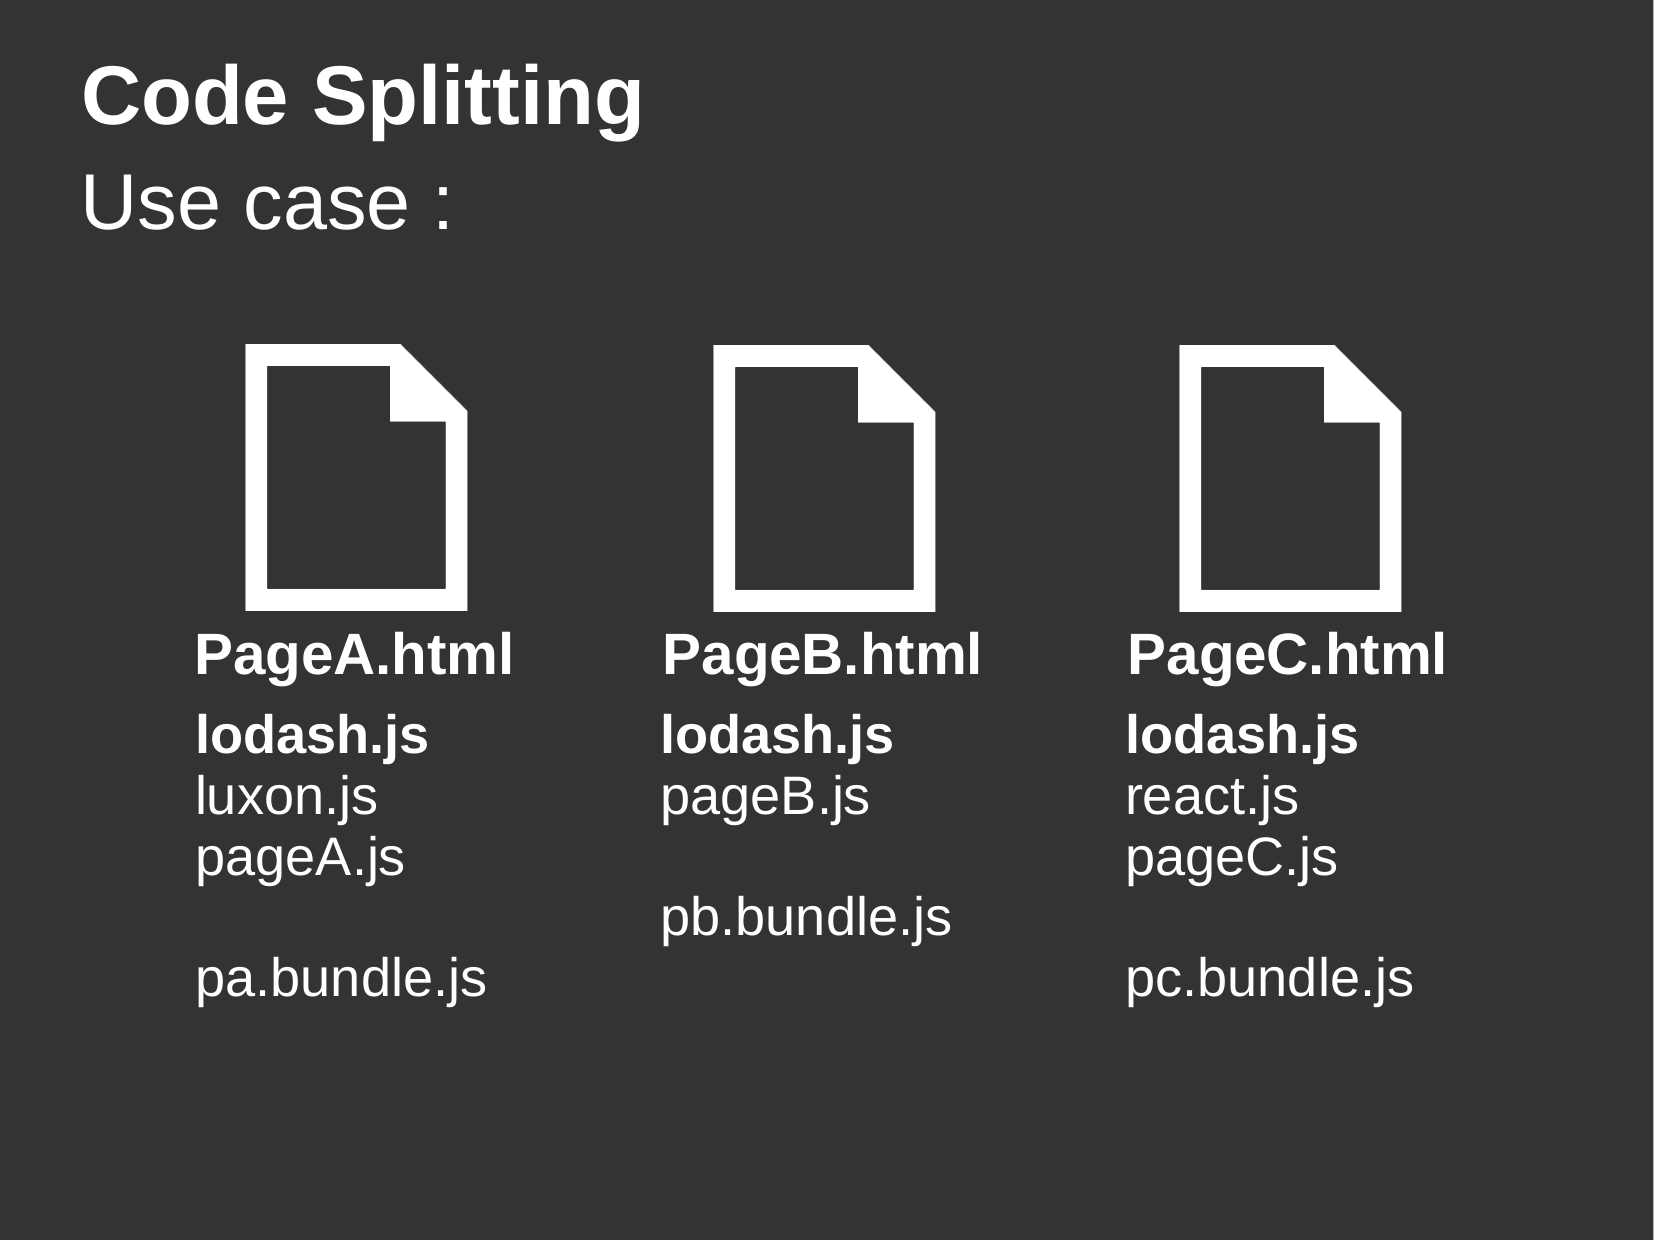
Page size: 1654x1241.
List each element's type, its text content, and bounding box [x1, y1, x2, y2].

picture [223, 344, 490, 602]
title Use case : [80, 157, 1654, 335]
title Code Splitting [81, 49, 1570, 143]
picture [691, 345, 958, 602]
title lodash.js pageB.js pb.bundle.js [660, 705, 991, 1241]
title PageC.html [1110, 603, 1489, 781]
title lodash.js luxon.js pageA.js pa.bundle.js [195, 705, 526, 1241]
title PageA.html [176, 602, 556, 781]
title lodash.js react.js pageC.js pc.bundle.js [1125, 705, 1456, 1241]
picture [1157, 345, 1424, 603]
title PageB.html [645, 602, 1024, 781]
